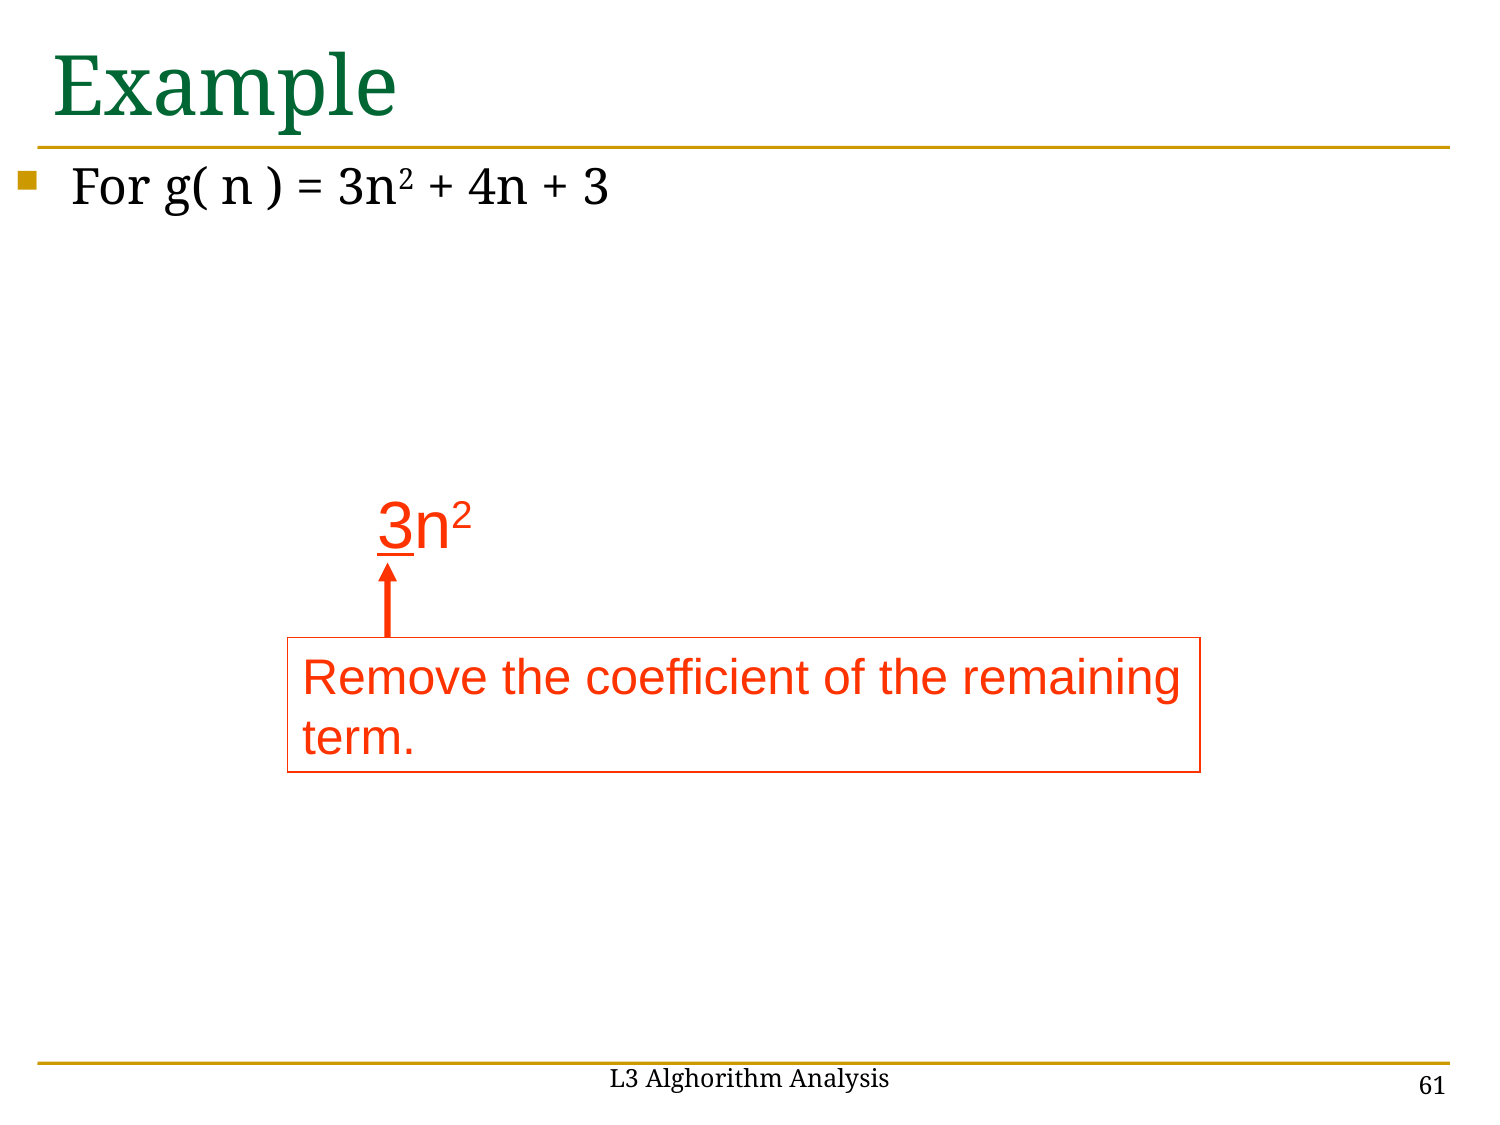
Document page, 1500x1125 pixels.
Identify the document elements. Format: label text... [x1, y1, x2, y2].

text_box Remove the coefficient of the remaining term. [287, 637, 1200, 773]
text_box 3n2 [362, 474, 1150, 570]
footer L3 Alghorithm Analysis [512, 1025, 988, 1100]
list For g( n ) = 3n2 + 4n + 3 [0, 147, 1413, 1006]
title Example [37, 24, 1450, 200]
slide_number <number> [1111, 1036, 1462, 1112]
